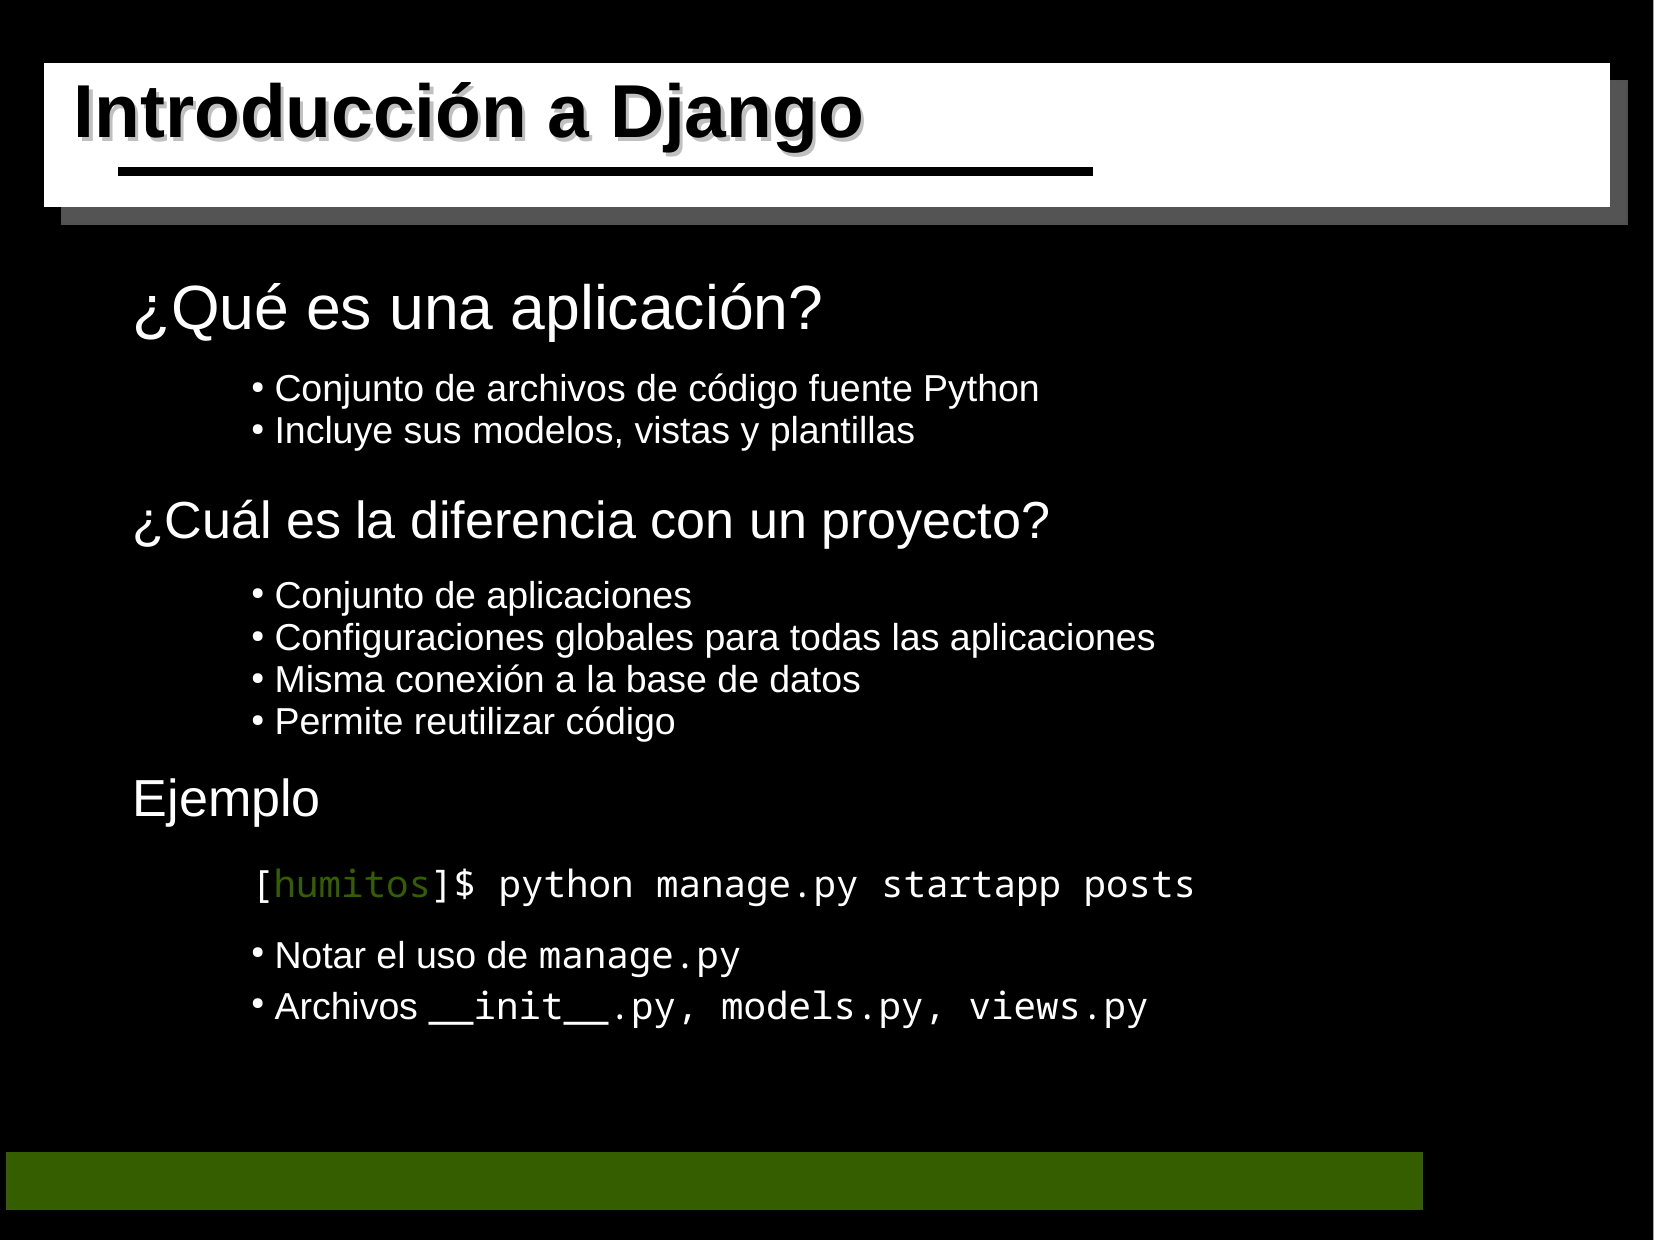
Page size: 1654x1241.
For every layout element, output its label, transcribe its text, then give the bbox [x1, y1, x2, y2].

text_box Conjunto de aplicaciones Configuraciones globales para todas las aplicaciones Misma conexión a la base de datos Permite reutilizar código [236, 566, 1447, 750]
text_box [5, 1151, 1424, 1211]
text_box Introducción a Django [59, 62, 894, 184]
text_box [44, 63, 1610, 207]
text_box Ejemplo [118, 761, 337, 835]
text_box Notar el uso de manage.py Archivos __init__.py, models.py, views.py [236, 921, 1447, 1024]
text_box [humitos]$ python manage.py startapp posts [236, 850, 1447, 916]
text_box Conjunto de archivos de código fuente Python Incluye sus modelos, vistas y plantillas [236, 360, 1447, 460]
text_box ¿Cuál es la diferencia con un proyecto? [118, 484, 1066, 558]
text_box ¿Qué es una aplicación? [118, 265, 839, 351]
